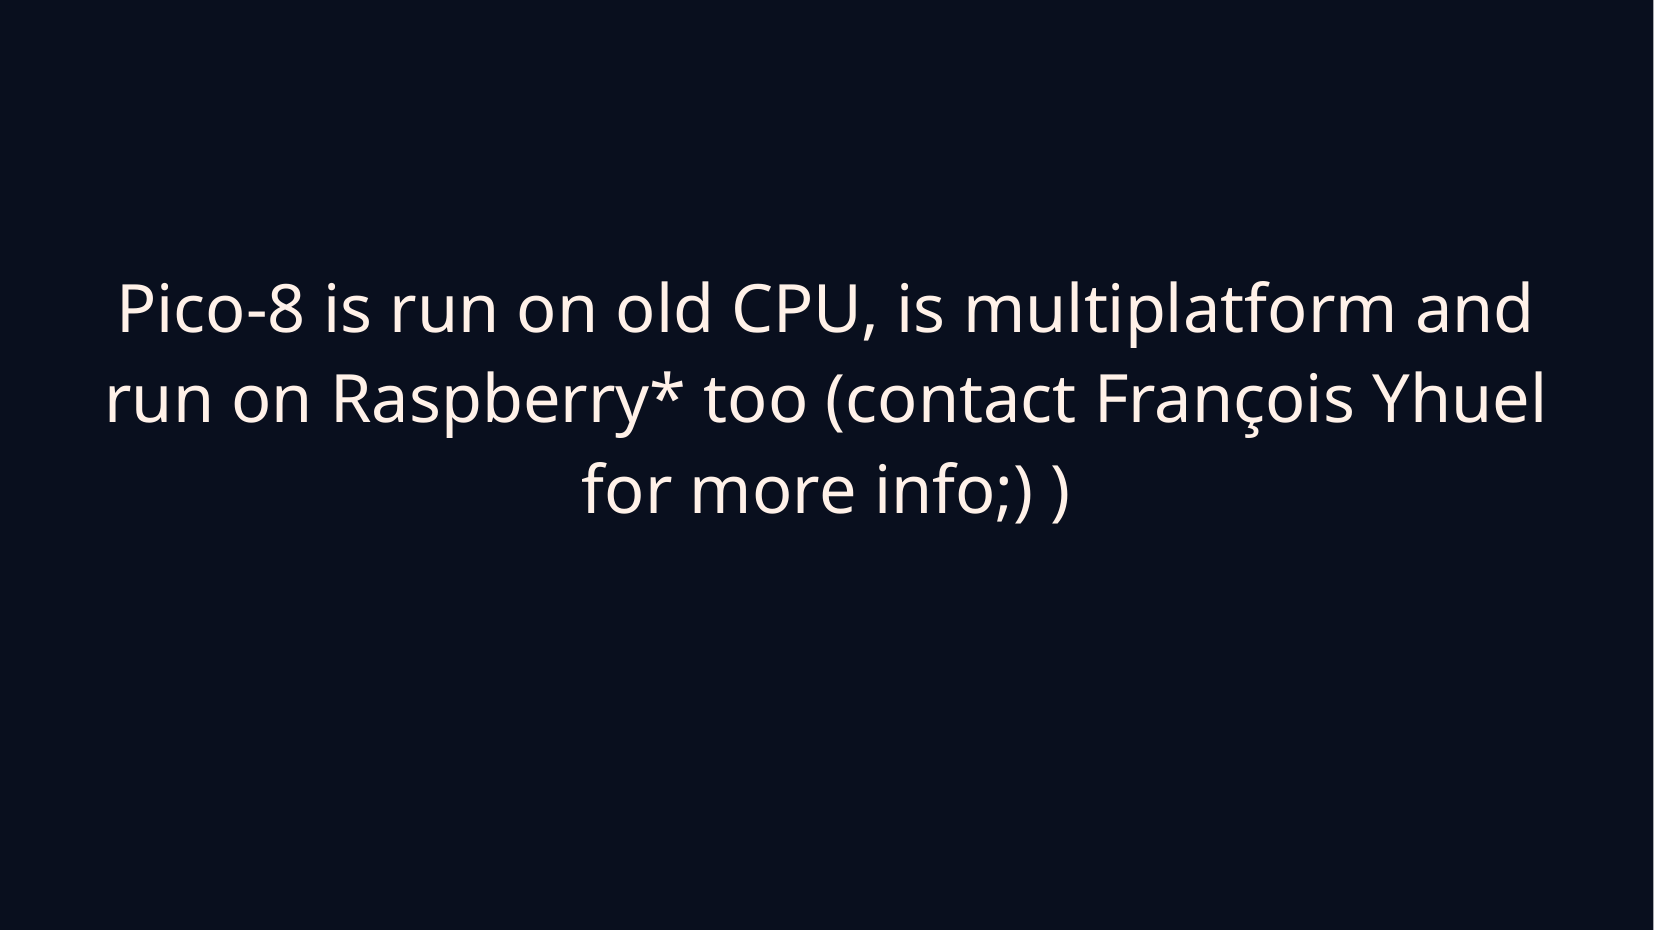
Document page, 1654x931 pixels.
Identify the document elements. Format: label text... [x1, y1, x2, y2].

subtitle Pico-8 is run on old CPU, is multiplatform and run on Raspberry* too (contact François Yhuel for more info;) ) [82, 37, 1571, 757]
